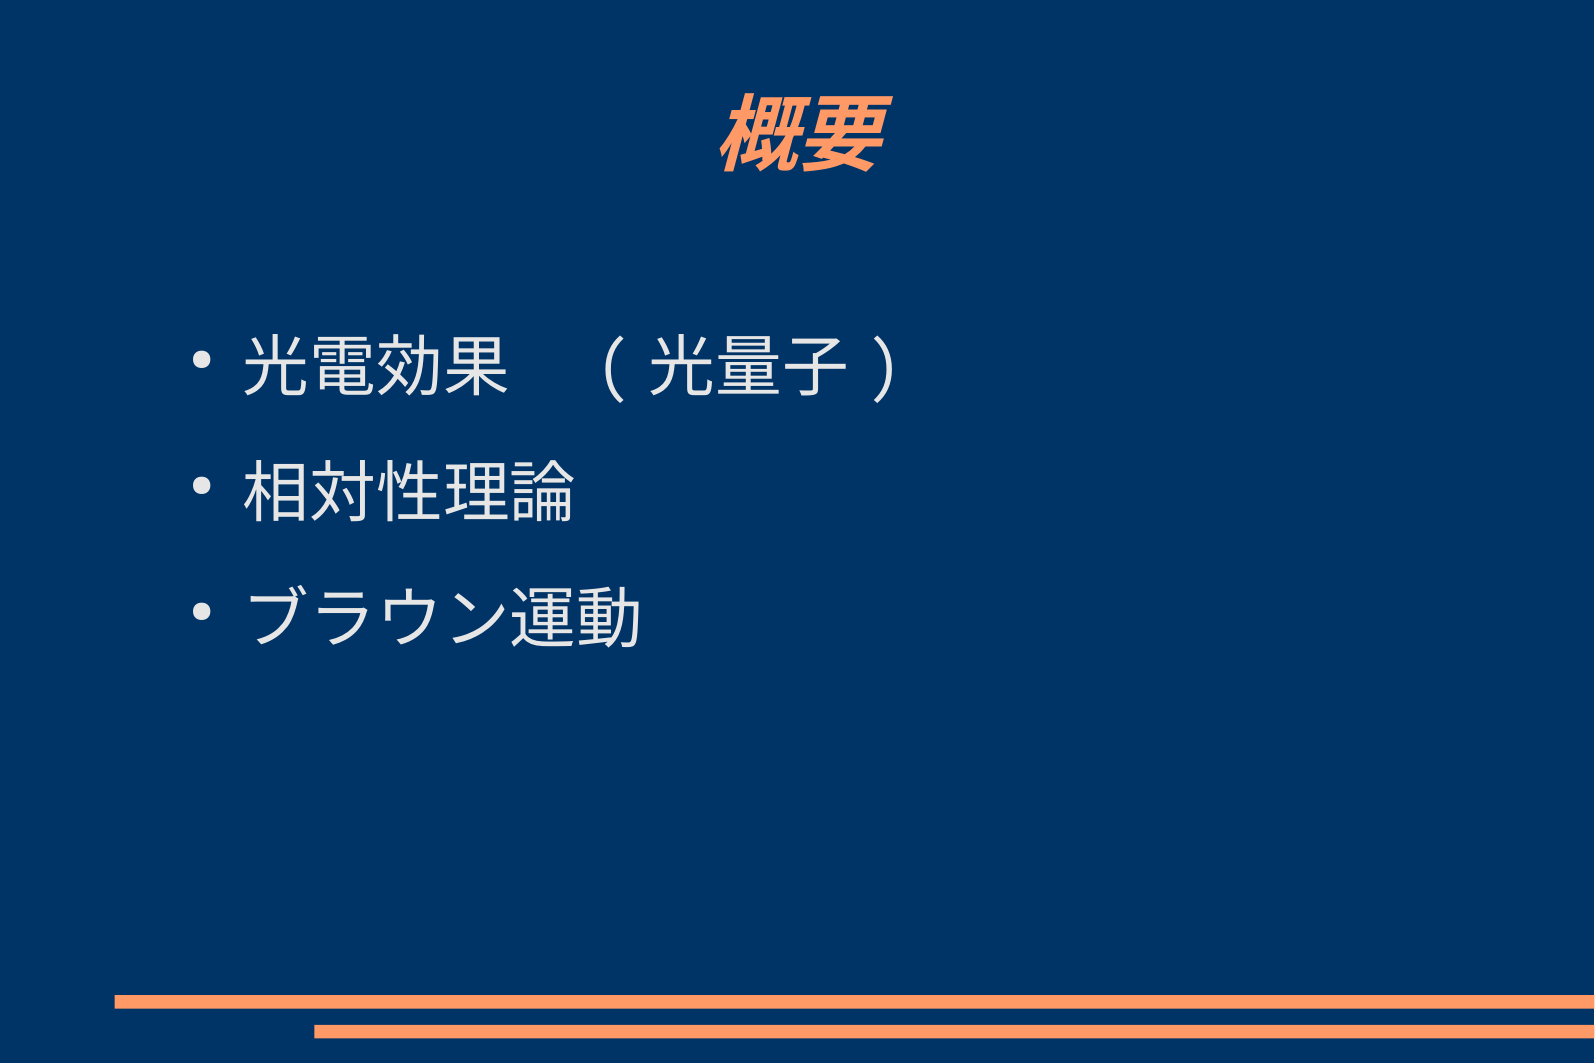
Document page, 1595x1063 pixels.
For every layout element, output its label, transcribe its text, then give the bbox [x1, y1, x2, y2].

list 光電効果 (光量子) 相対性理論 ブラウン運動 [172, 312, 1514, 983]
title 概要 [117, 39, 1479, 218]
